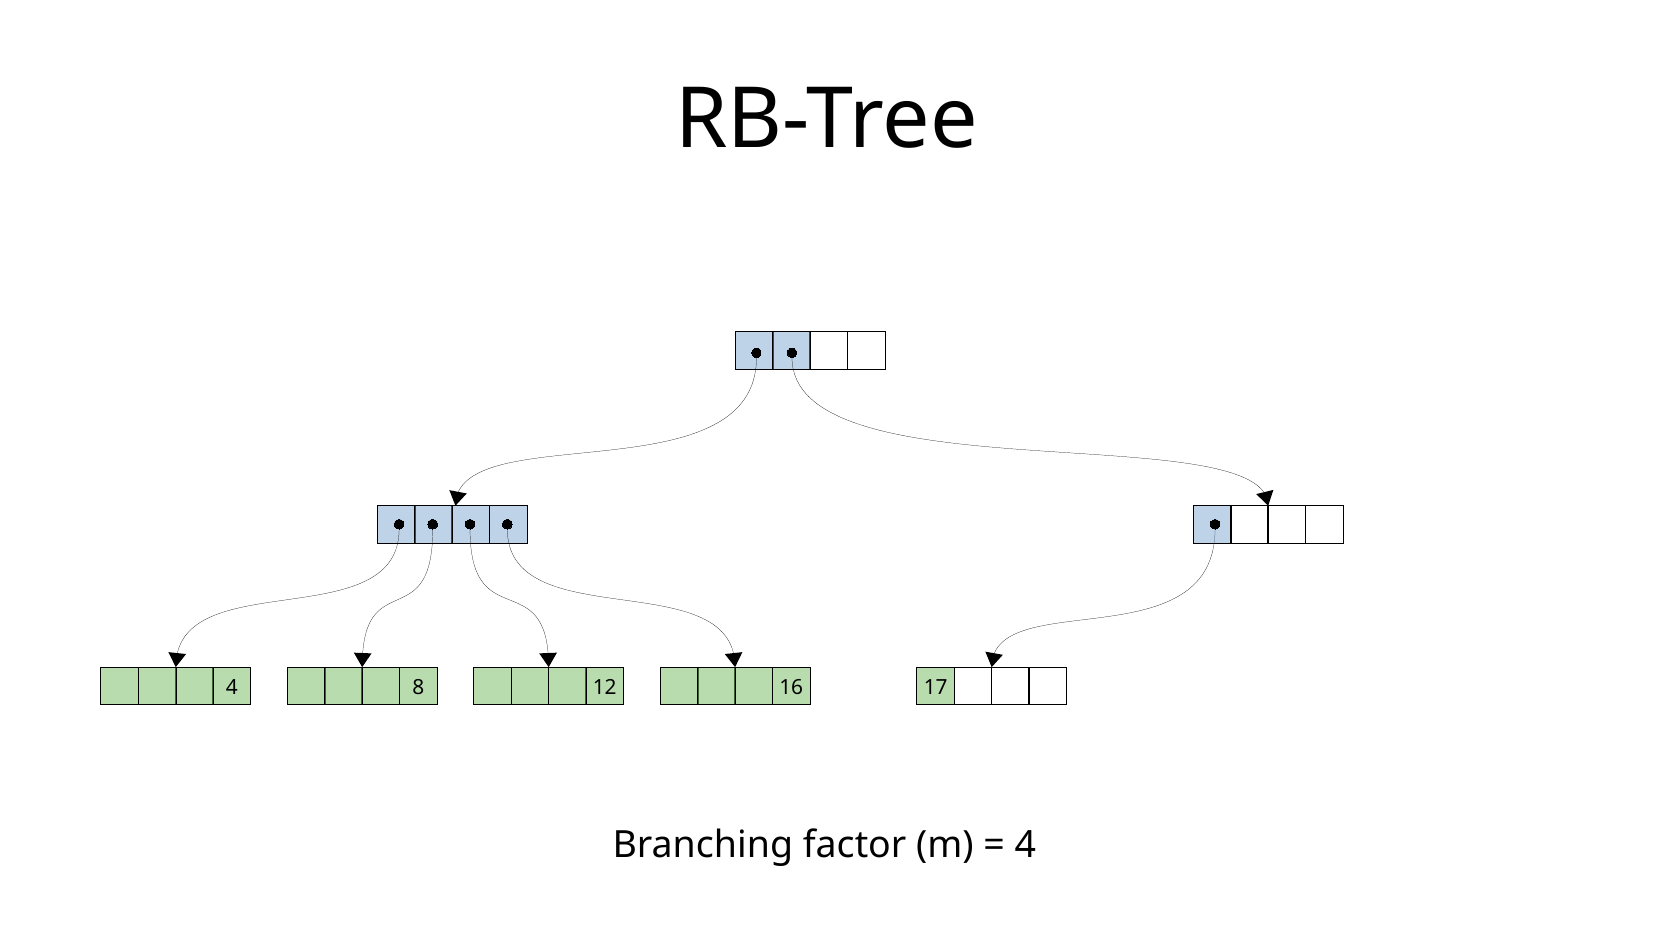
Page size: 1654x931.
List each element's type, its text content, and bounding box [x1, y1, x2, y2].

text_box [287, 667, 400, 705]
text_box 16 [773, 667, 811, 705]
text_box 8 [400, 667, 438, 705]
text_box [377, 505, 528, 544]
text_box 17 [916, 667, 954, 705]
text_box Branching factor (m) = 4 [597, 810, 1057, 886]
title RB-Tree [82, 37, 1571, 193]
text_box 4 [214, 667, 251, 705]
text_box [473, 667, 587, 705]
text_box [735, 331, 811, 370]
text_box 12 [587, 667, 624, 705]
text_box [660, 667, 773, 705]
text_box [1193, 505, 1230, 544]
text_box [100, 667, 214, 705]
